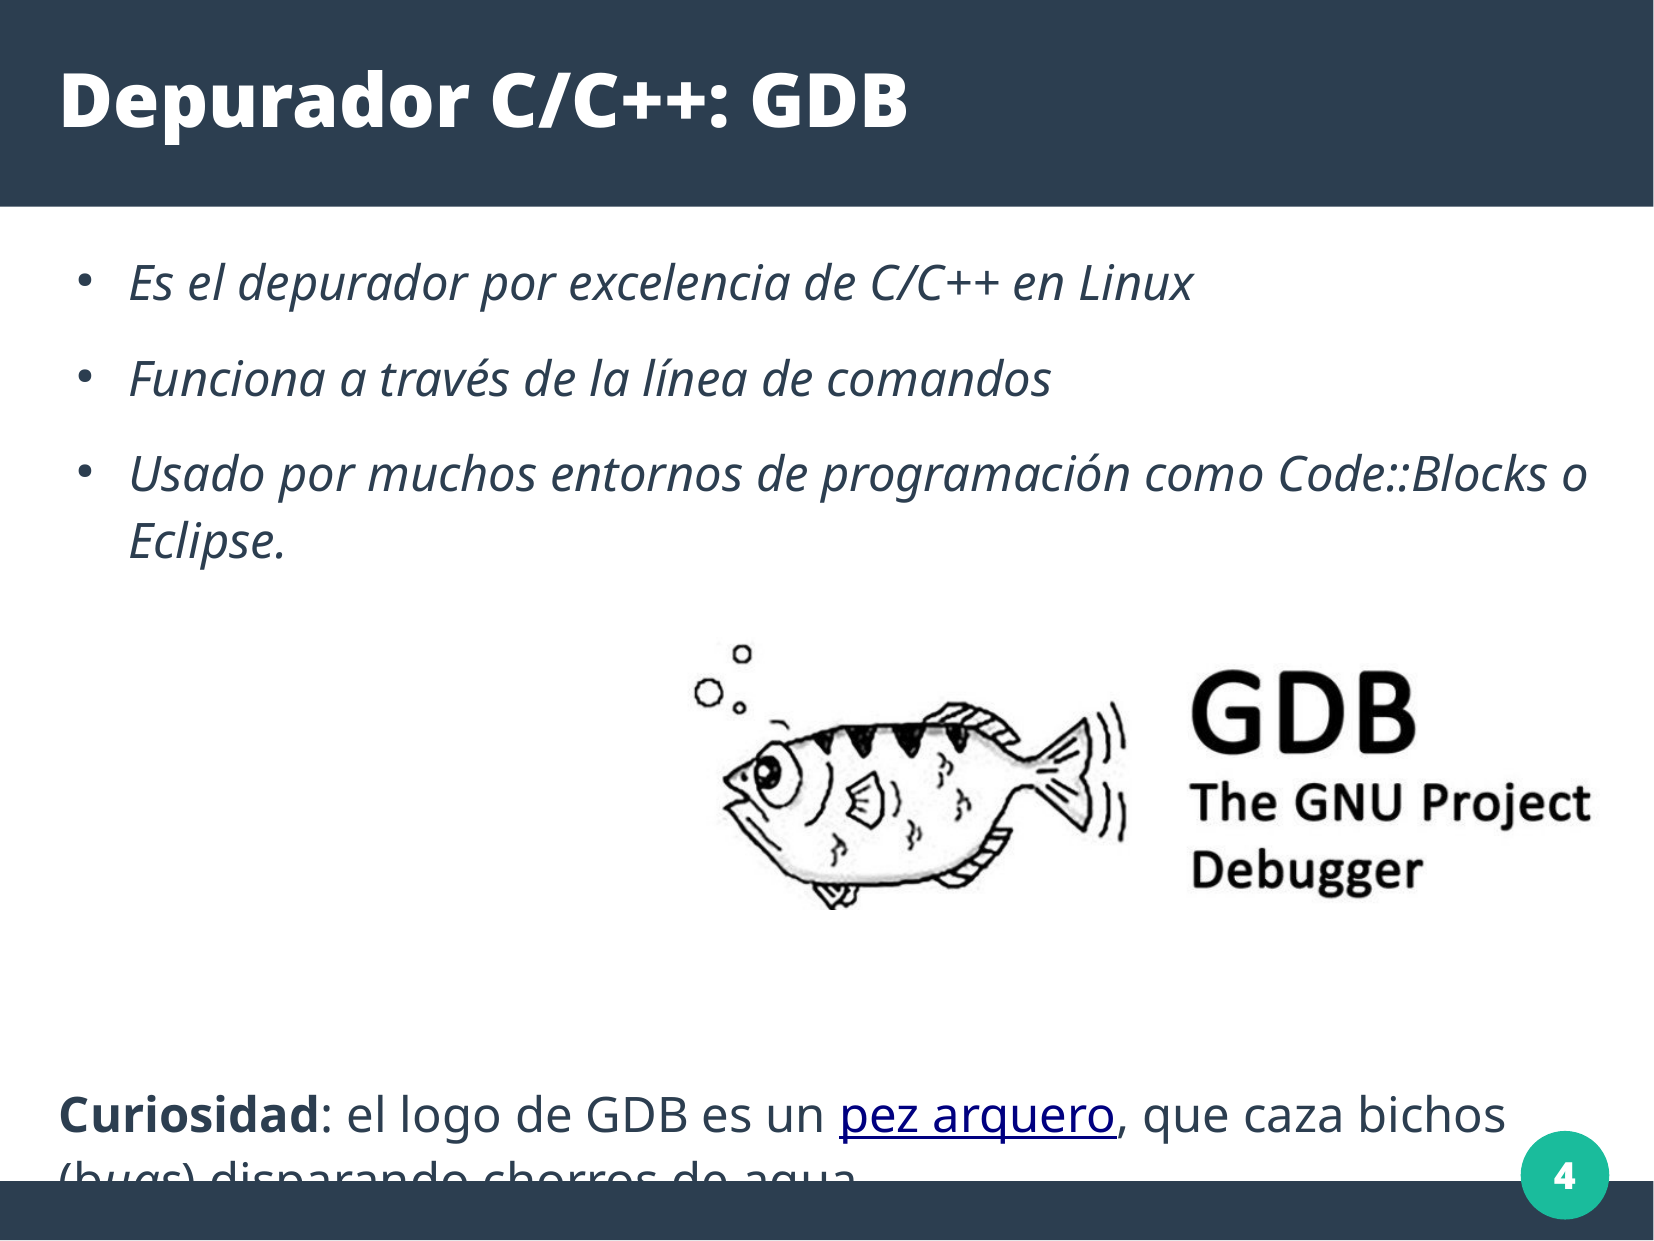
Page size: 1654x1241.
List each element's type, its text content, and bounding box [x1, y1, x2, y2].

title Depurador C/C++: GDB [59, 19, 1595, 178]
picture [659, 637, 1619, 910]
list Es el depurador por excelencia de C/C++ en Linux Funciona a través de la línea de comandos Usado por muchos entornos de programación como Code::Blocks o Eclipse. Curiosidad: el logo de GDB es un pez arquero, que caza bichos (bugs) disparando chorros de agua [59, 248, 1595, 1217]
